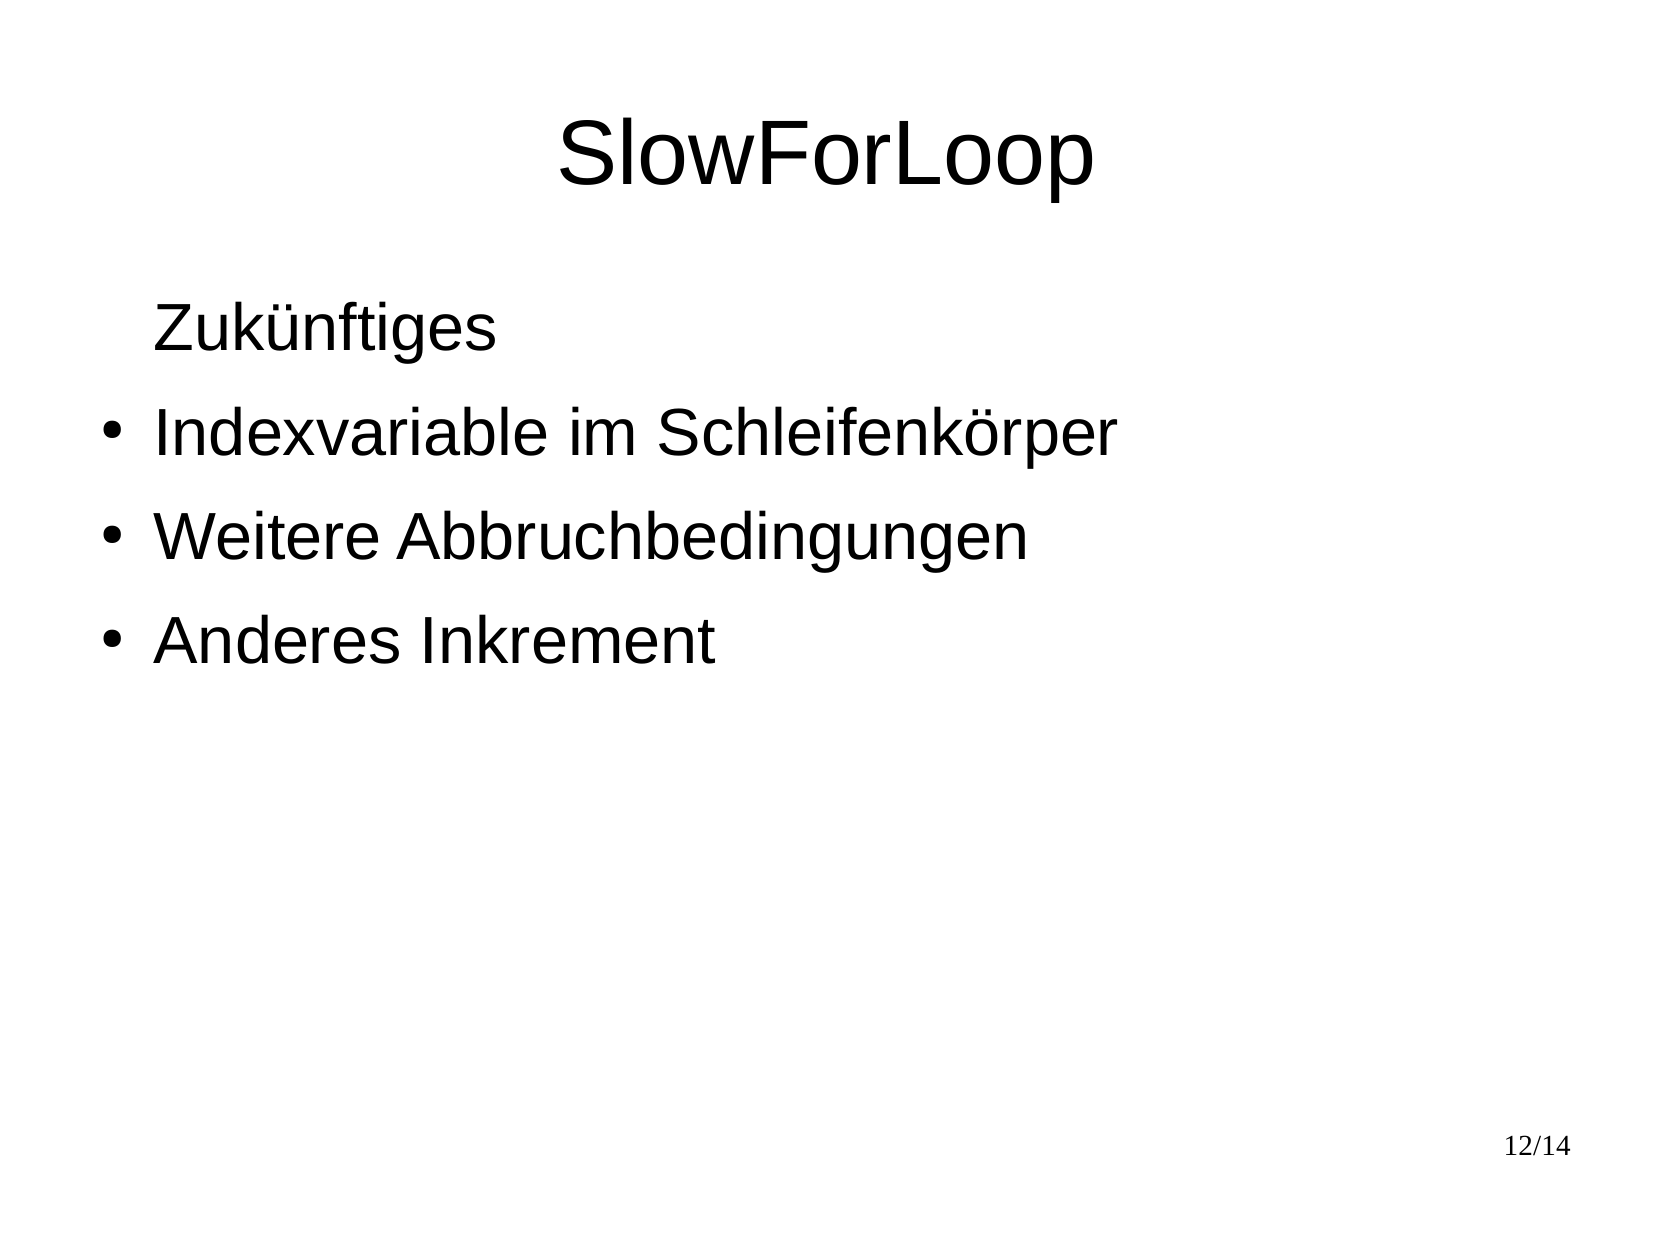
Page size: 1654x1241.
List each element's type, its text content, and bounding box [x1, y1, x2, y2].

title SlowForLoop [82, 49, 1571, 257]
list Zukünftiges Indexvariable im Schleifenkörper Weitere Abbruchbedingungen Anderes Inkrement [82, 290, 1571, 1010]
